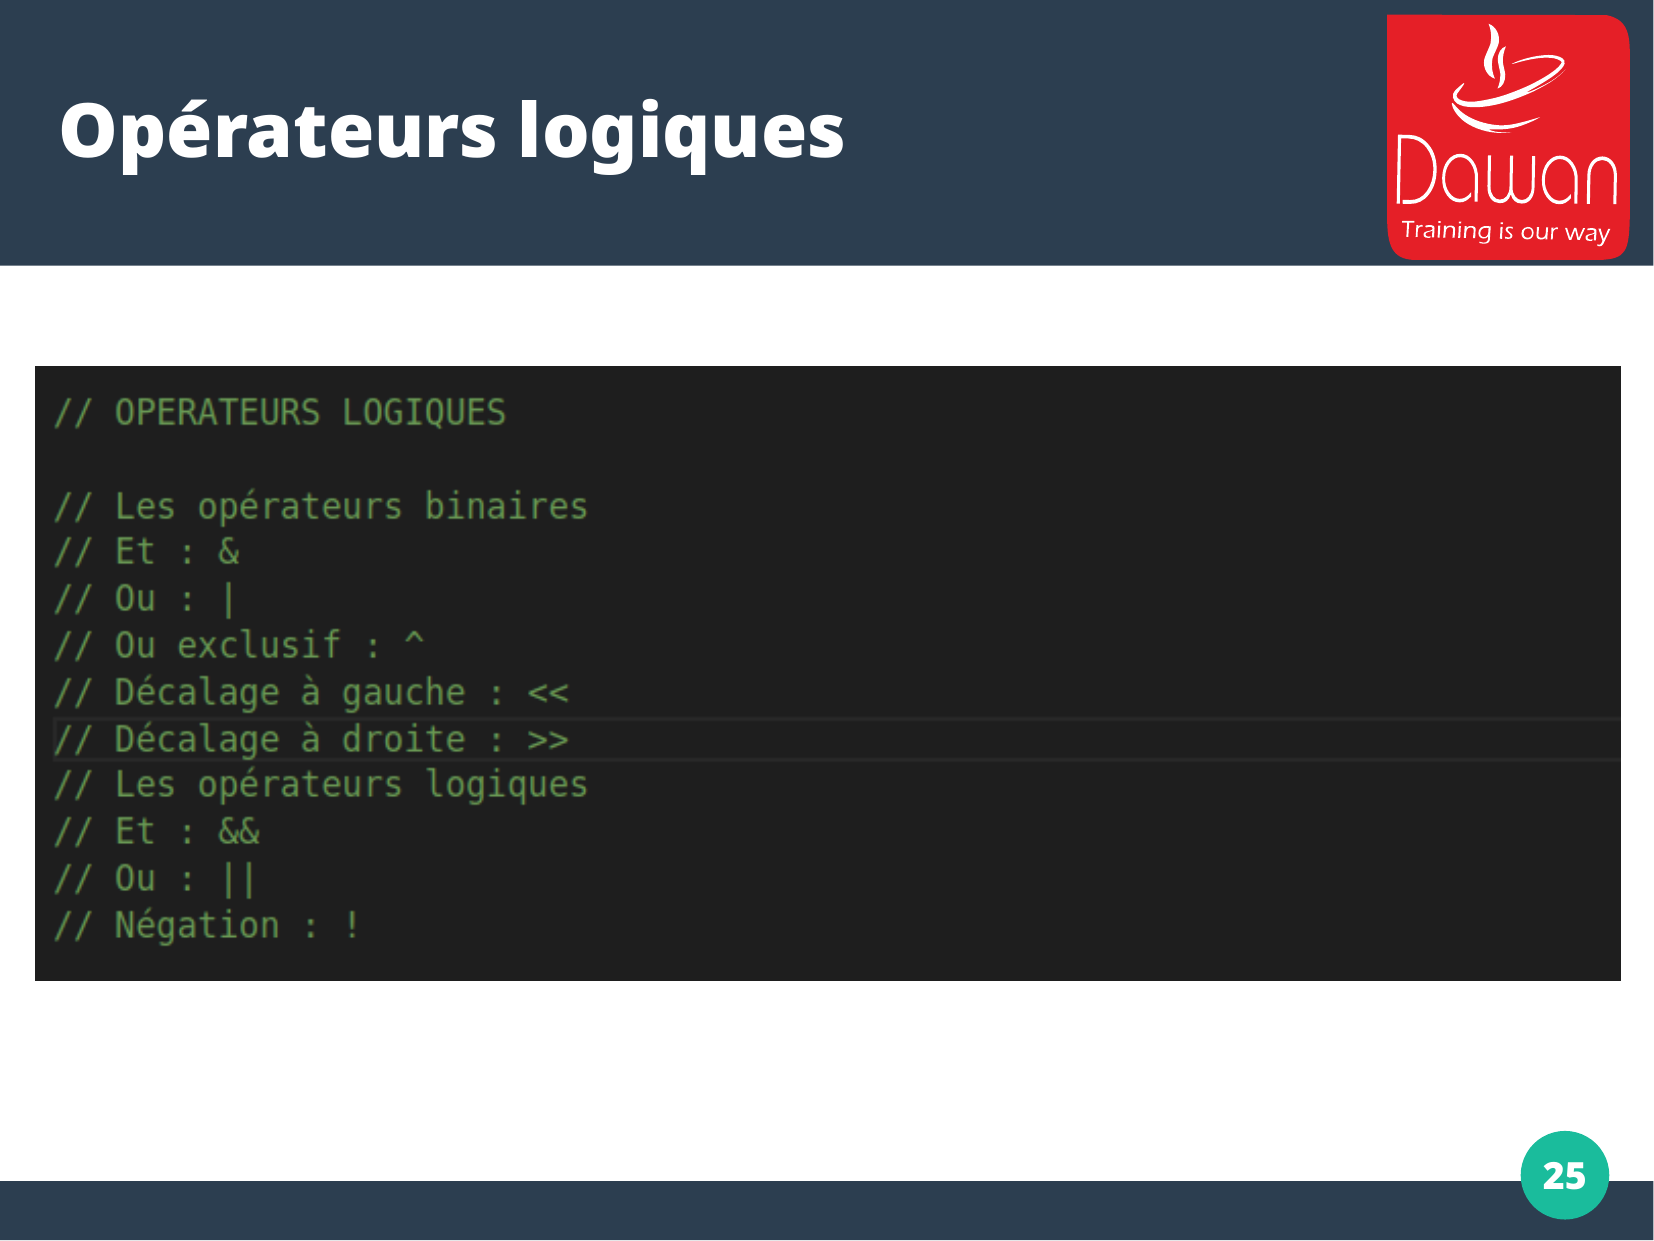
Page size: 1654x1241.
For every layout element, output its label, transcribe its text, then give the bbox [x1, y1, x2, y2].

title Opérateurs logiques [59, 49, 1387, 207]
picture [1387, 14, 1630, 260]
picture [35, 366, 1621, 981]
